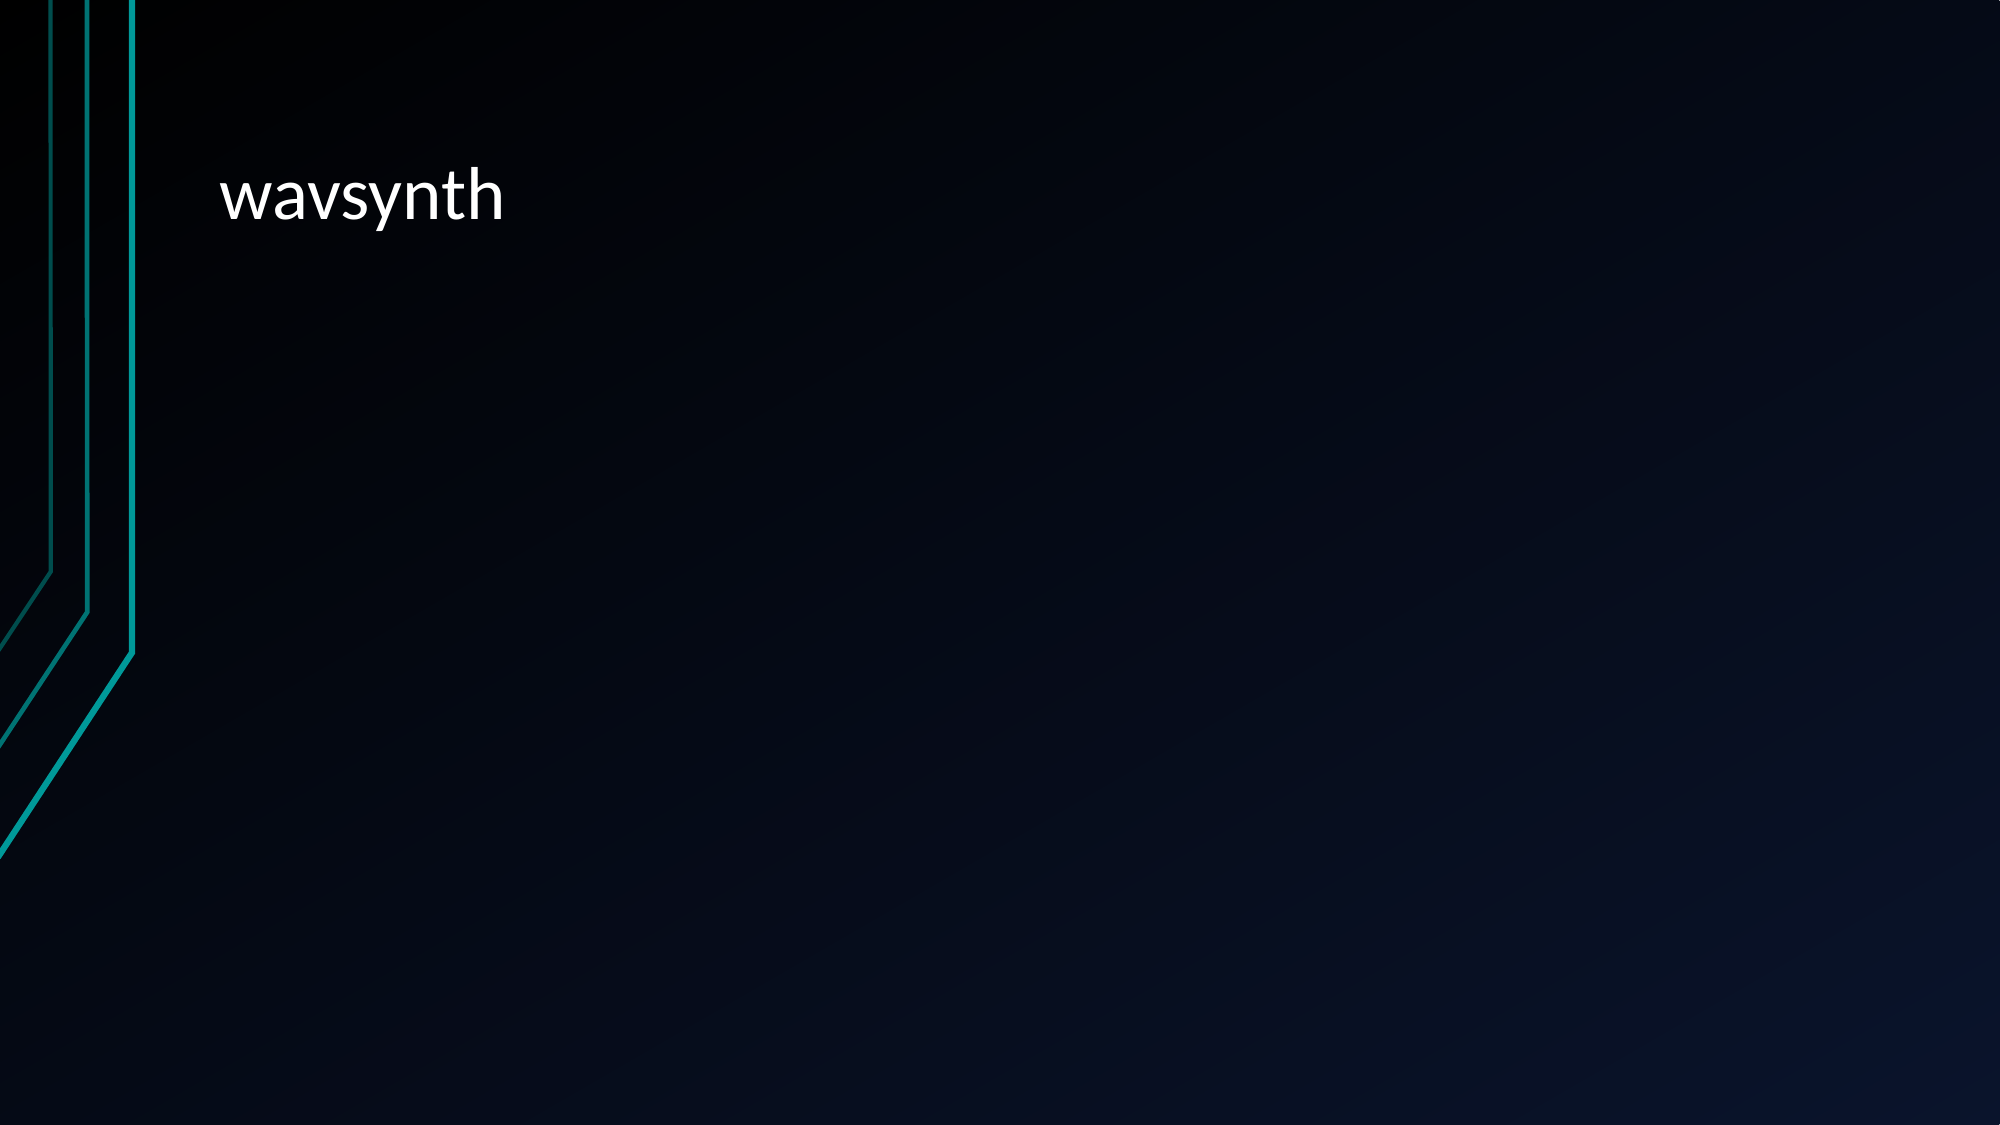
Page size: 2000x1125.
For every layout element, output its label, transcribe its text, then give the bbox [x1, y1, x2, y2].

title wavsynth [199, 45, 1900, 246]
